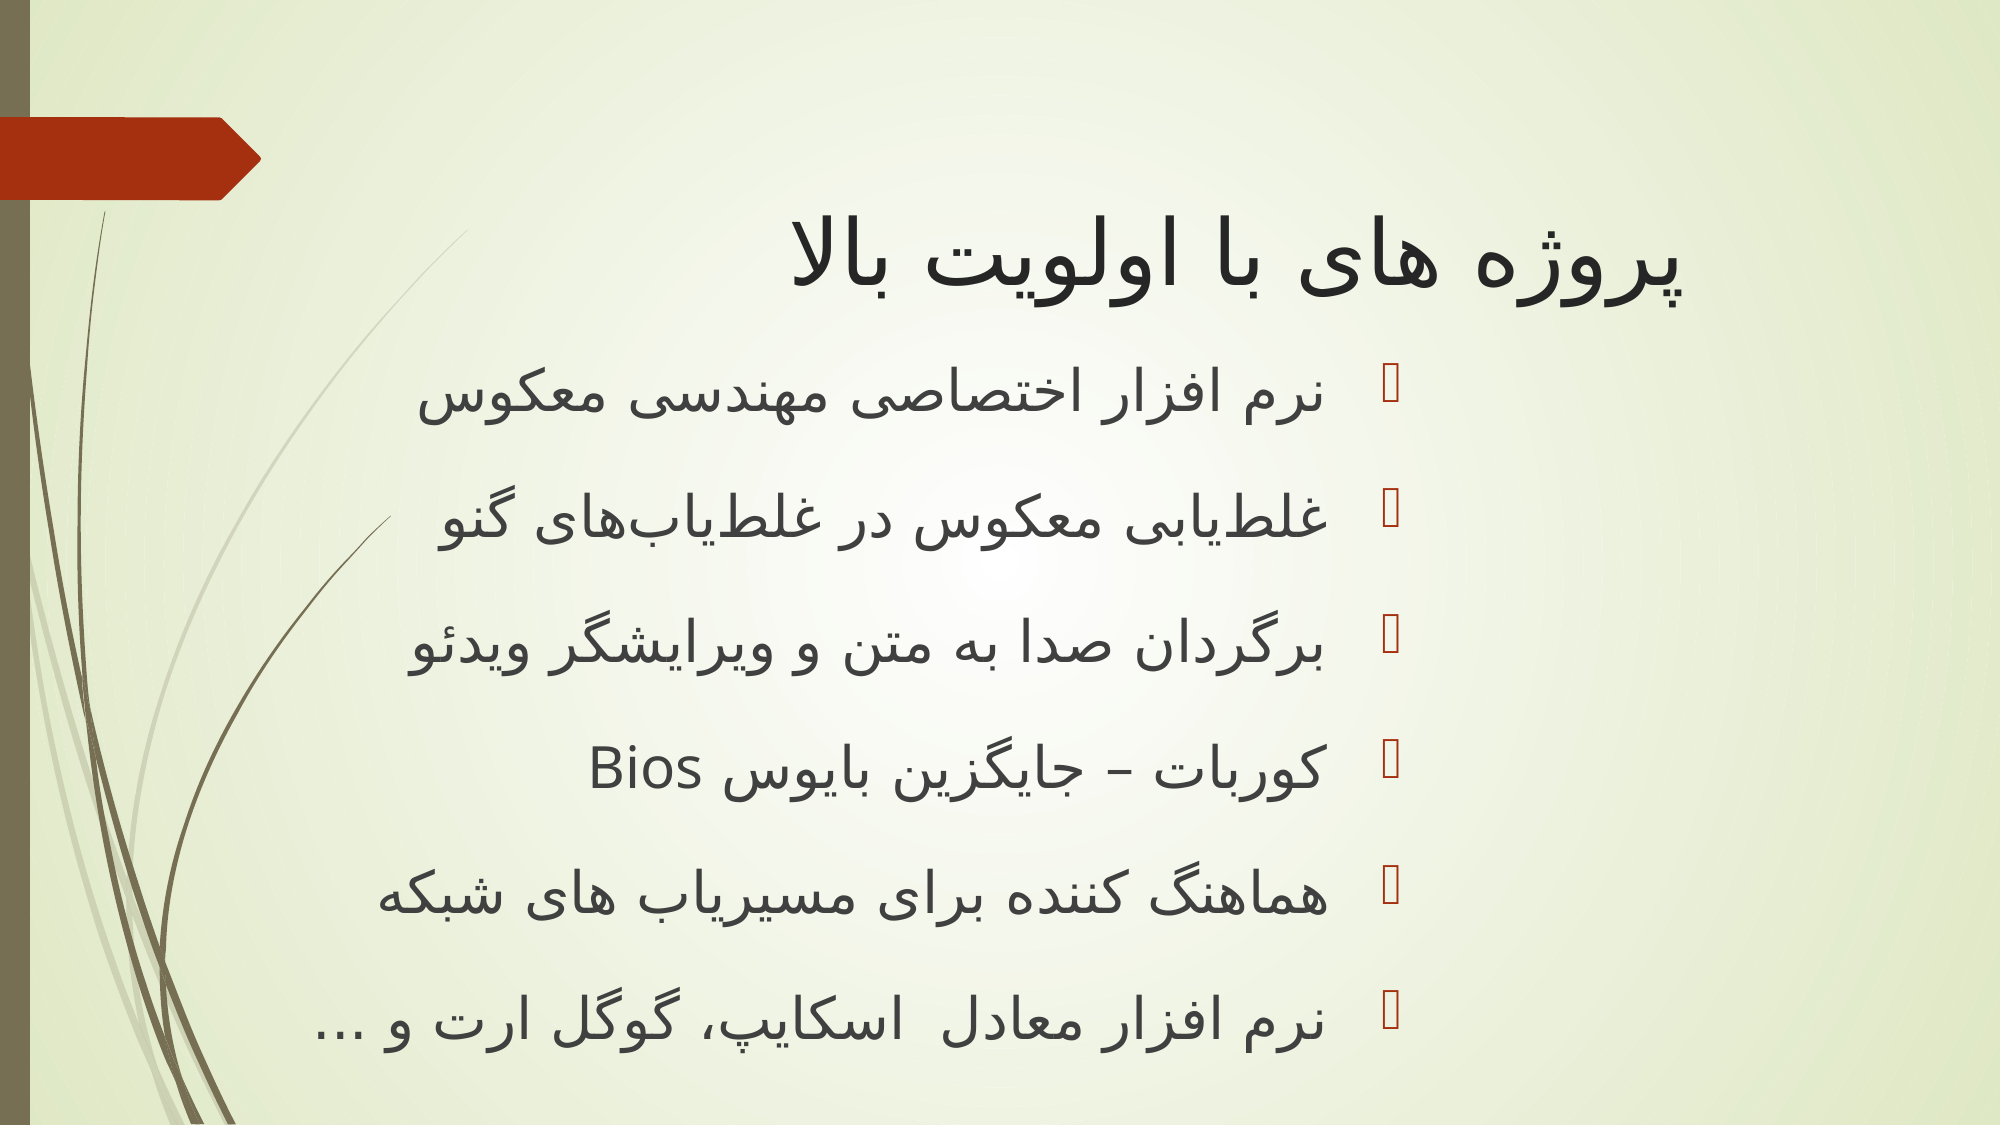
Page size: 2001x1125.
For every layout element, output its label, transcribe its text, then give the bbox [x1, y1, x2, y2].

text_box پروژه های با اولویت بالا [759, 185, 1715, 355]
text_box نرم افزار اختصاصی مهندسی معکوس غلط‌یابی معکوس در غلط‌یاب‌های گنو برگردان صدا به متن و ویرایشگر ویدئو کوربات – جایگزین بایوس Bios هماهنگ کننده برای مسیریاب های شبکه نرم افزار معادل اسکایپ، گوگل ارت و ... [185, 305, 1419, 1064]
